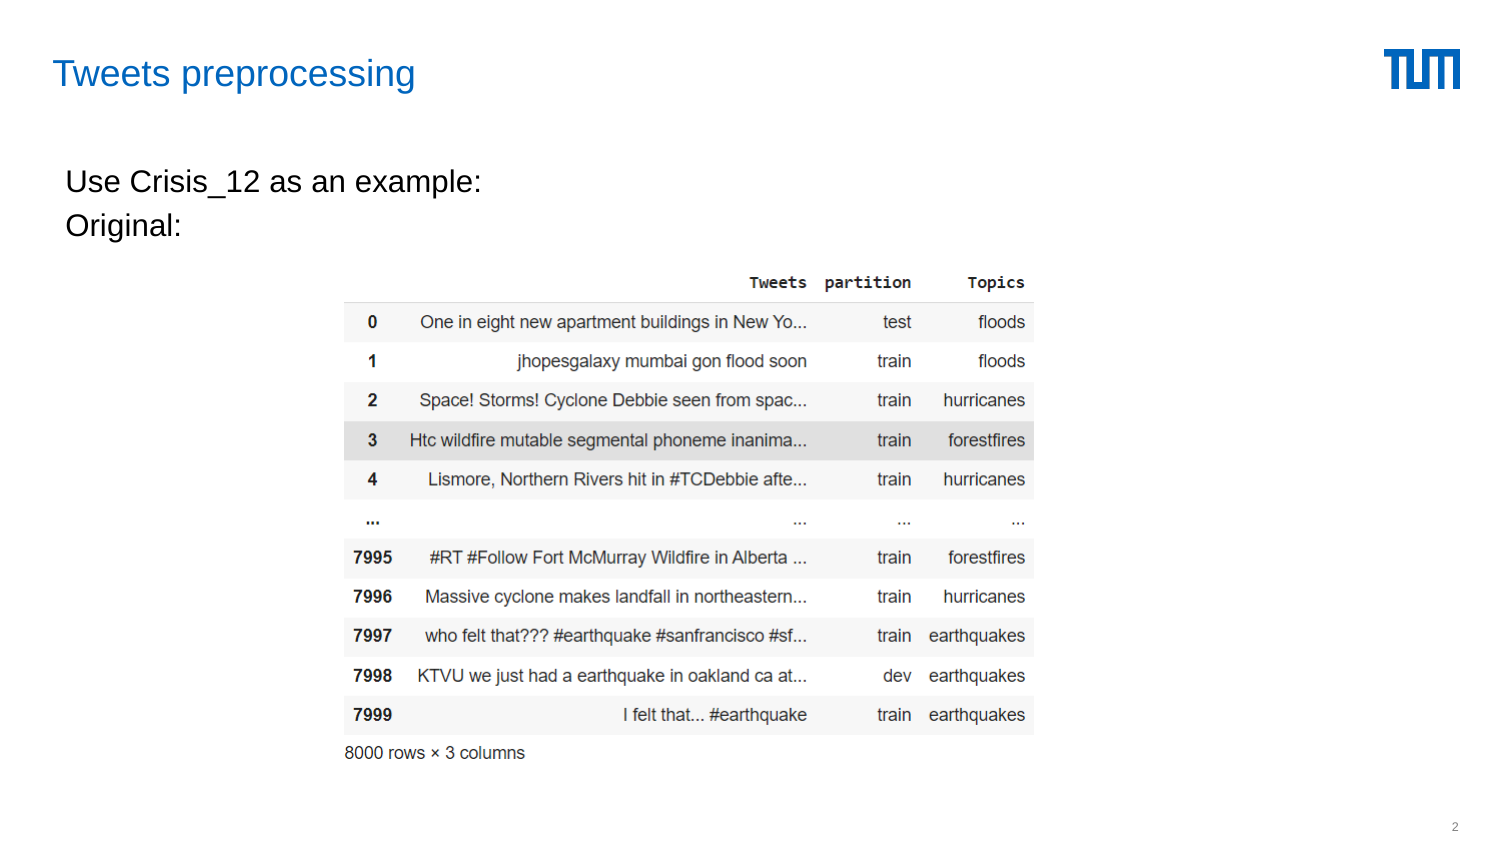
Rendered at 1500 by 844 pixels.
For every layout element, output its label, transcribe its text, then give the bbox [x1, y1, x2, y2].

picture [333, 262, 1061, 768]
list Use Crisis_12 as an example: Original: [41, 156, 1460, 844]
picture [1384, 49, 1460, 89]
title Tweets preprocessing [41, 5, 1344, 95]
